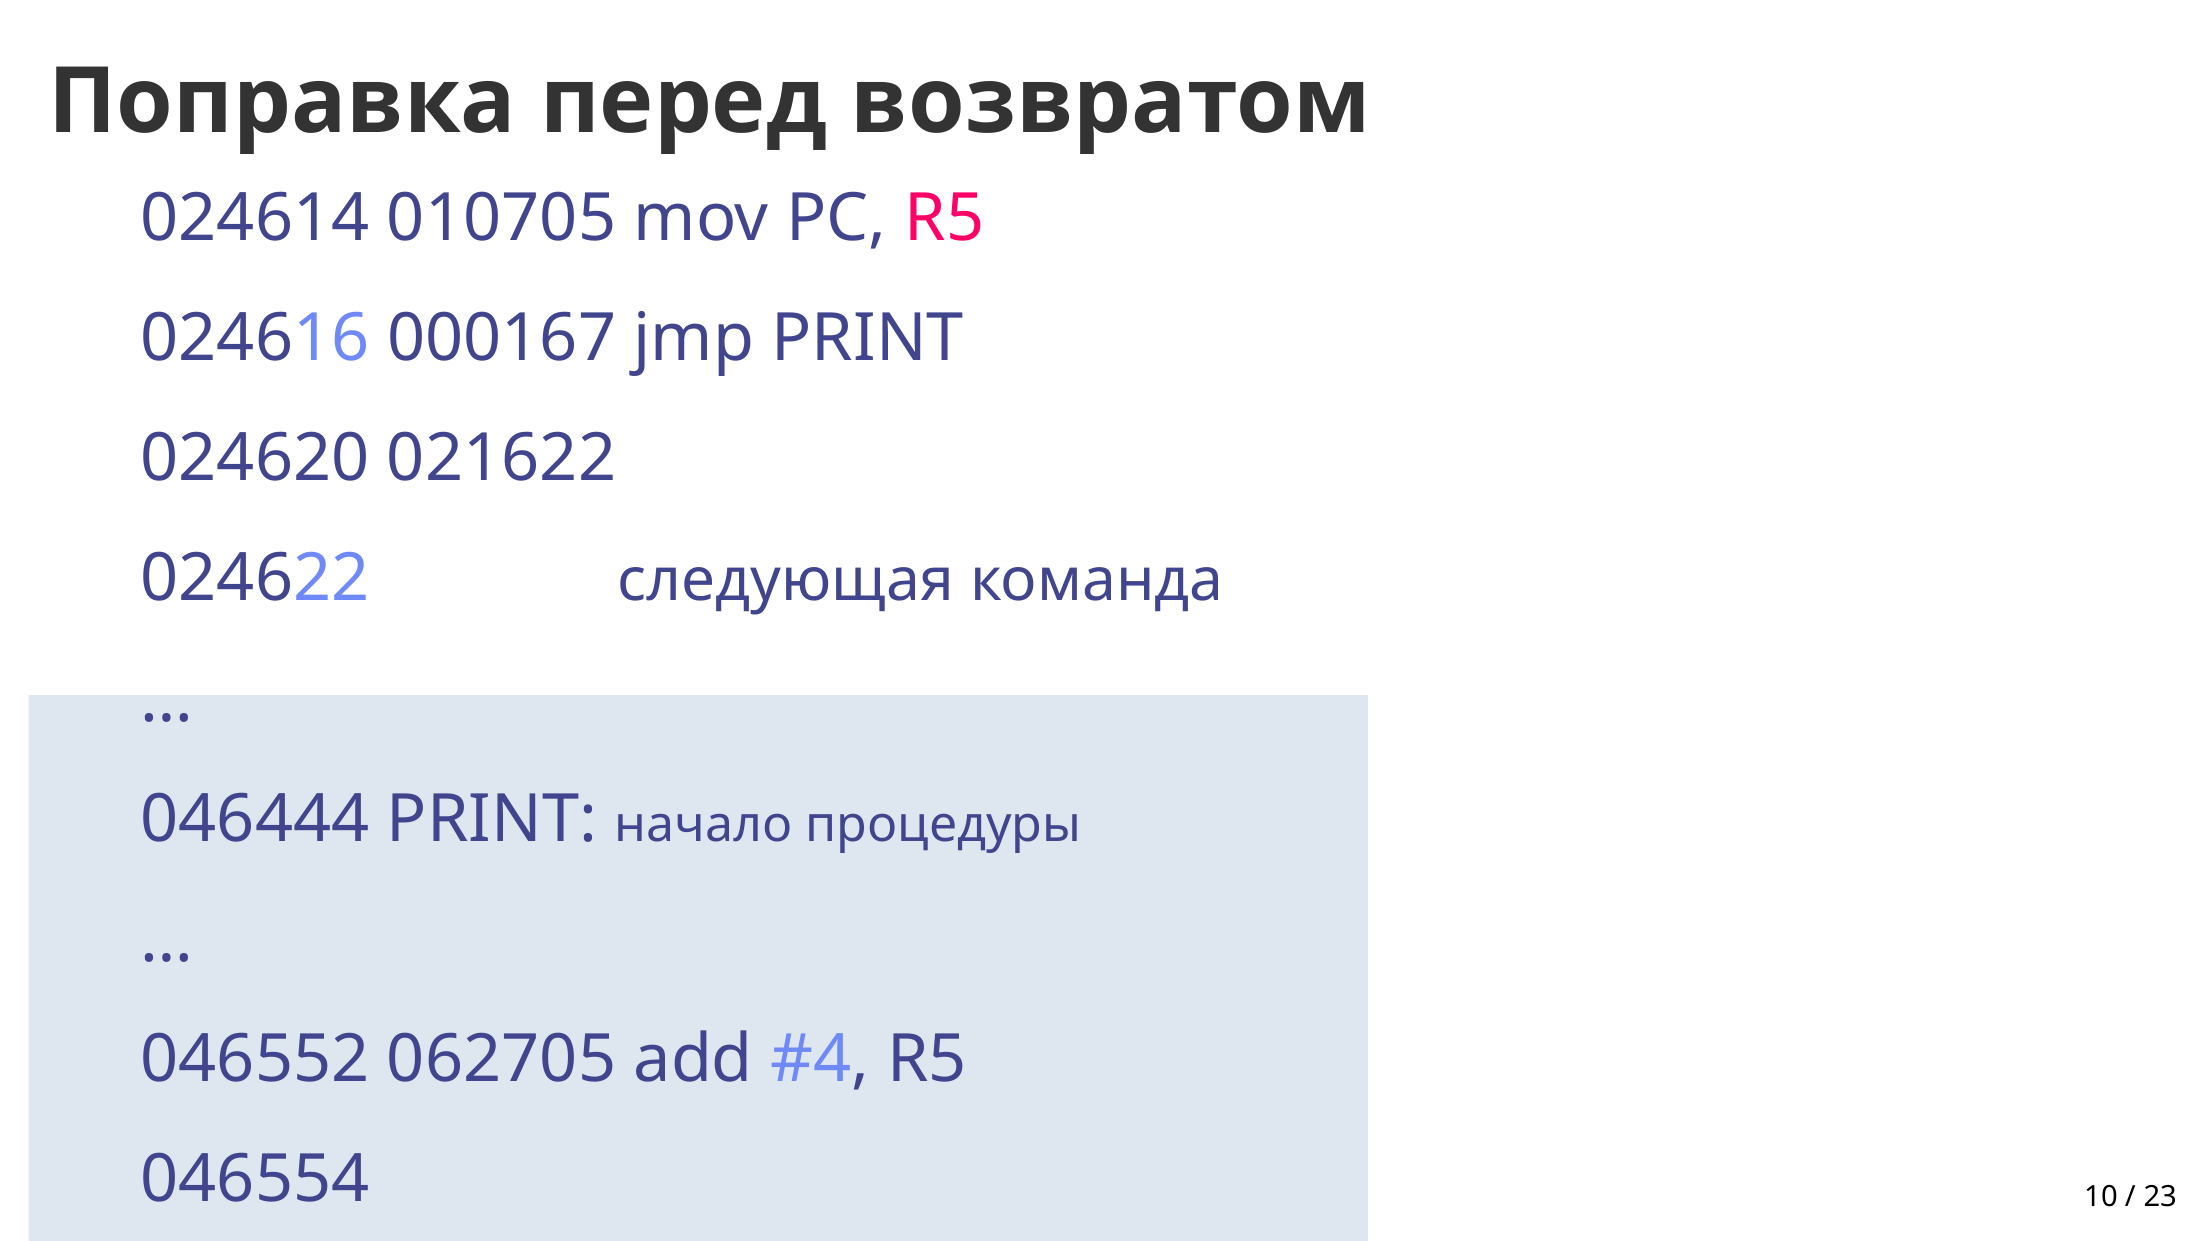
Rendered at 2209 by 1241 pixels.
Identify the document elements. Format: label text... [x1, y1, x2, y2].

title Поправка перед возвратом [48, 34, 2174, 160]
list 024614 010705 mov PC, R5 024616 000167 jmp PRINT 024620 021622 024622 следующая команда … 046444 PRINT: начало процедуры … 046552 062705 add #4, R5 046554 046556 010507 mov R5, PC [140, 169, 1670, 1150]
text_box [28, 695, 1368, 1241]
